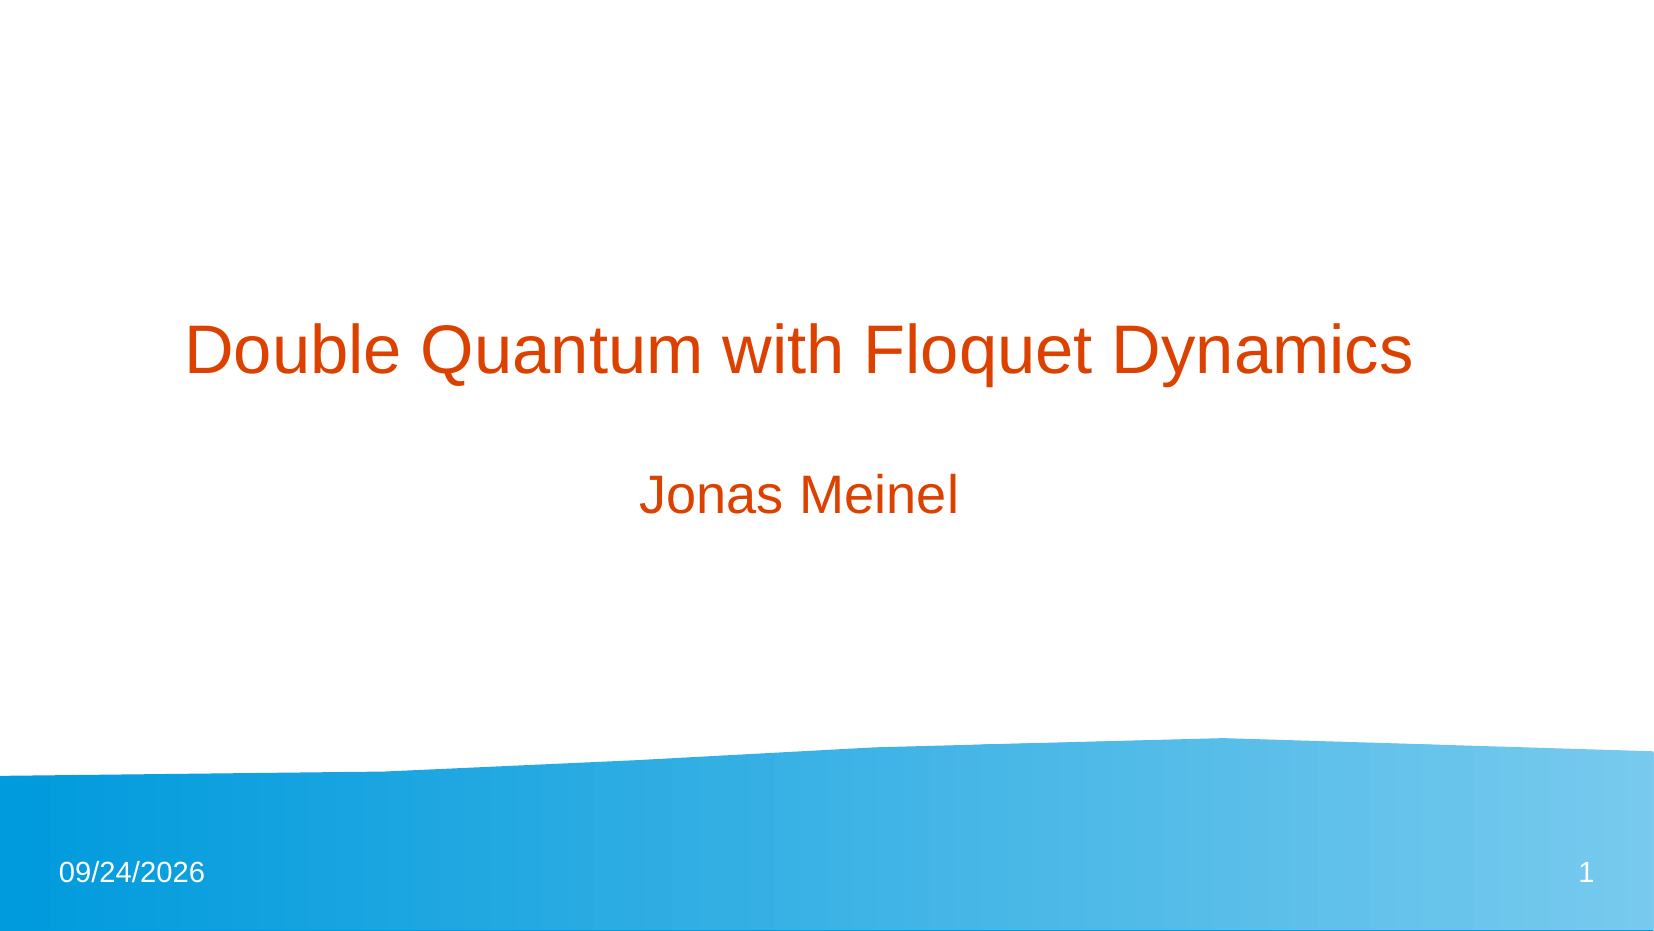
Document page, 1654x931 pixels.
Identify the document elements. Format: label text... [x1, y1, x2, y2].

title Double Quantum with Floquet Dynamics Jonas Meinel [61, 310, 1538, 526]
